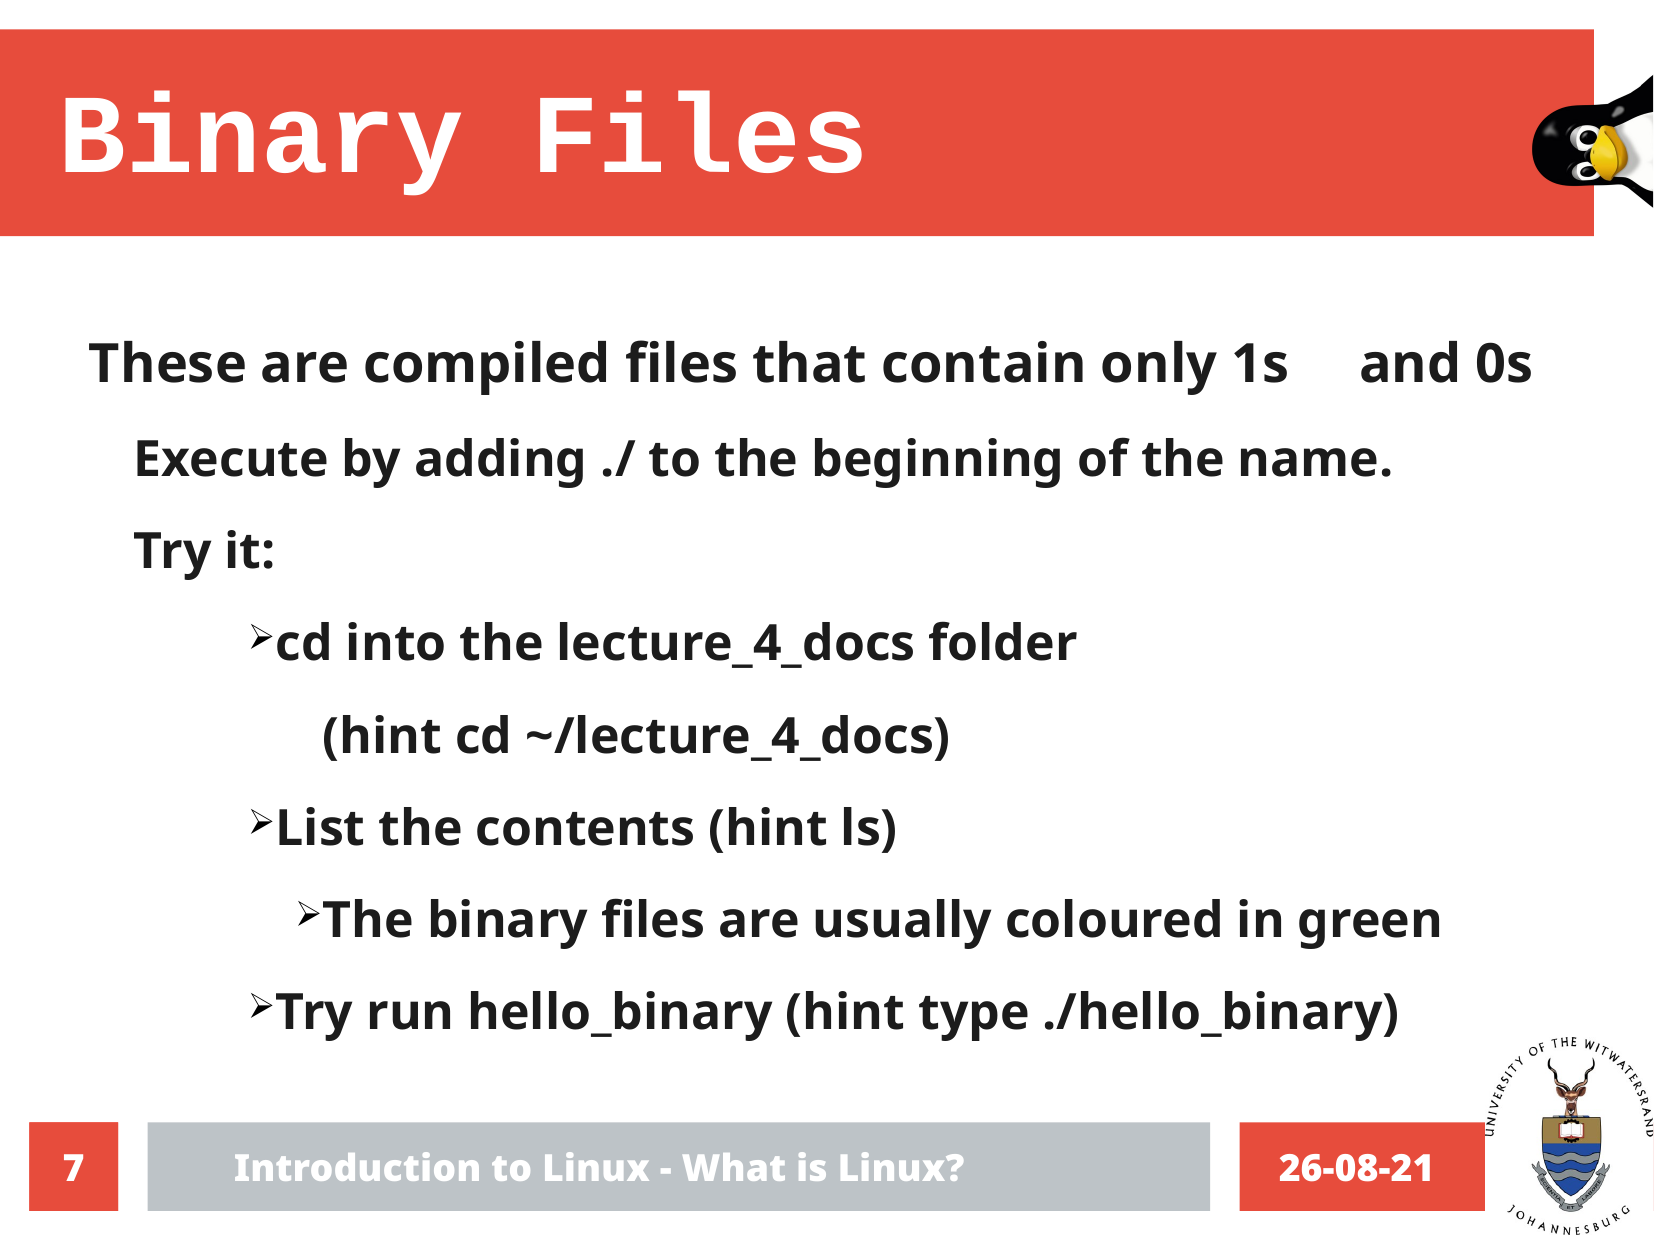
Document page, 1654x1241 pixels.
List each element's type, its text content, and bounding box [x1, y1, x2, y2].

picture [1485, 1037, 1654, 1235]
picture [1515, 24, 1654, 276]
title Binary Files [58, 59, 1594, 207]
list These are compiled files that contain only 1s and 0s Execute by adding ./ to the beginning of the name. Try it: cd into the lecture_4_docs folder (hint cd ~/lecture_4_docs) List the contents (hint ls) The binary files are usually coloured in green Try run hello_binary (hint type ./hello_binary) [58, 324, 1565, 1093]
